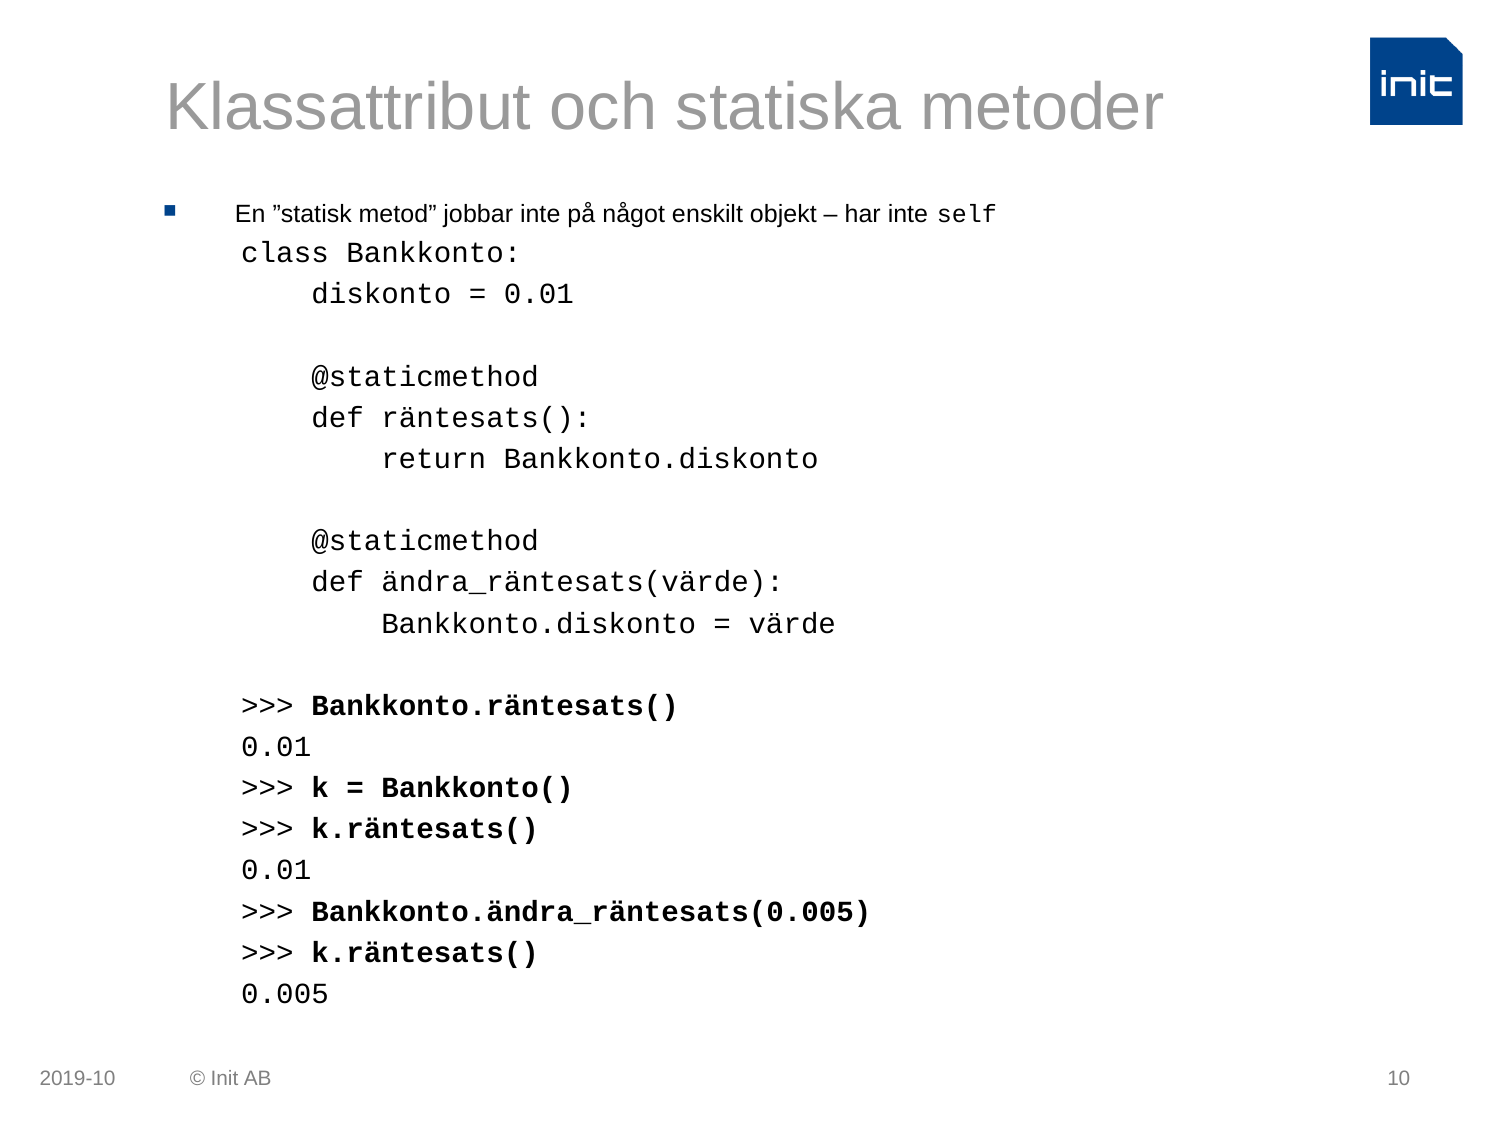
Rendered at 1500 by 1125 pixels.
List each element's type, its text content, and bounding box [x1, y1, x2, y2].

text_box 2019-10 [24, 1037, 151, 1098]
text_box © Init AB [174, 1037, 1326, 1098]
text_box <nummer> [1350, 1037, 1426, 1098]
text_box En ”statisk metod” jobbar inte på något enskilt objekt – har inte self class Bankkonto: diskonto = 0.01 @staticmethod def räntesats(): return Bankkonto.diskonto @staticmethod def ändra_räntesats(värde): Bankkonto.diskonto = värde >>> Bankkonto.räntesats() 0.01 >>> k = Bankkonto() >>> k.räntesats() 0.01 >>> Bankkonto.ändra_räntesats(0.005) >>> k.räntesats() 0.005 [150, 189, 1351, 963]
picture [1370, 37, 1463, 125]
text_box Klassattribut och statiska metoder [150, 0, 1351, 151]
